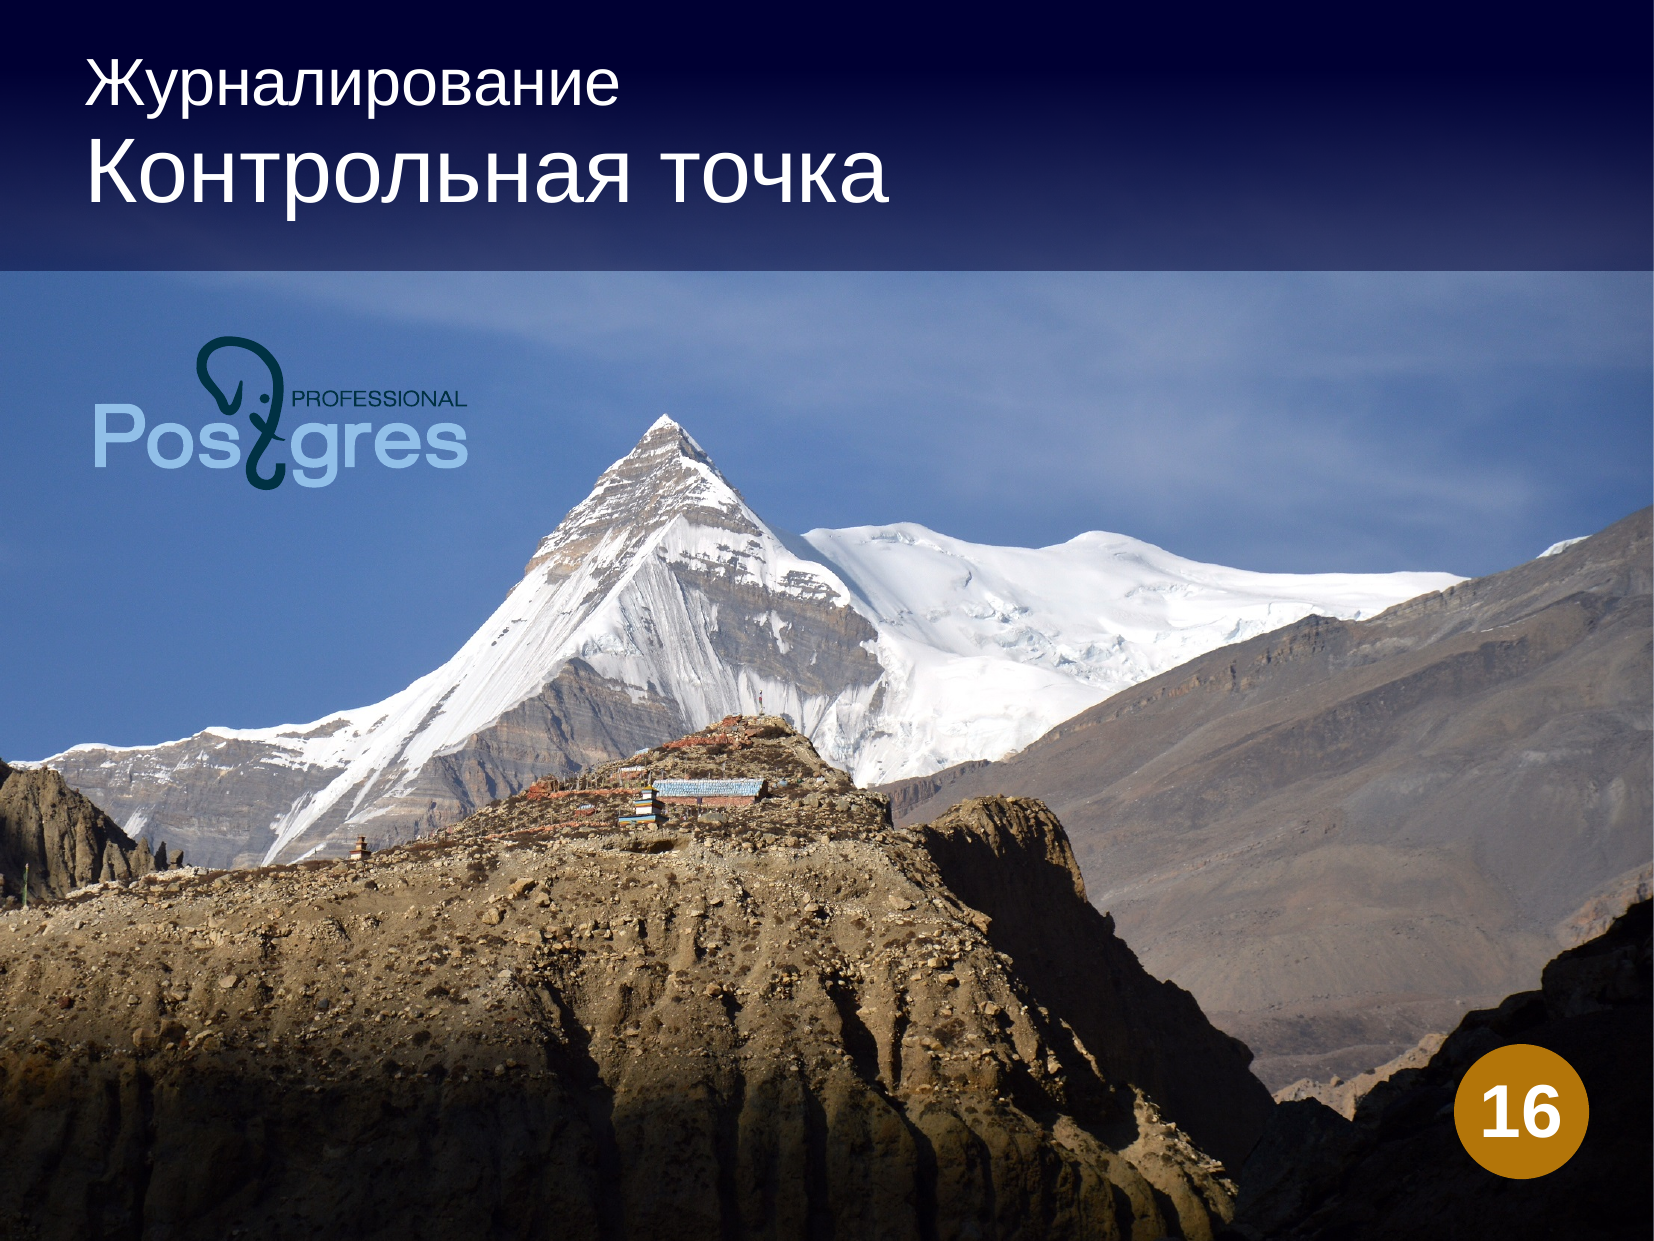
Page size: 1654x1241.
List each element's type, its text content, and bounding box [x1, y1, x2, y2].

text_box 16 [1454, 1044, 1590, 1180]
title Журналирование Контрольная точка [84, 44, 1636, 251]
picture [0, 271, 1654, 1241]
